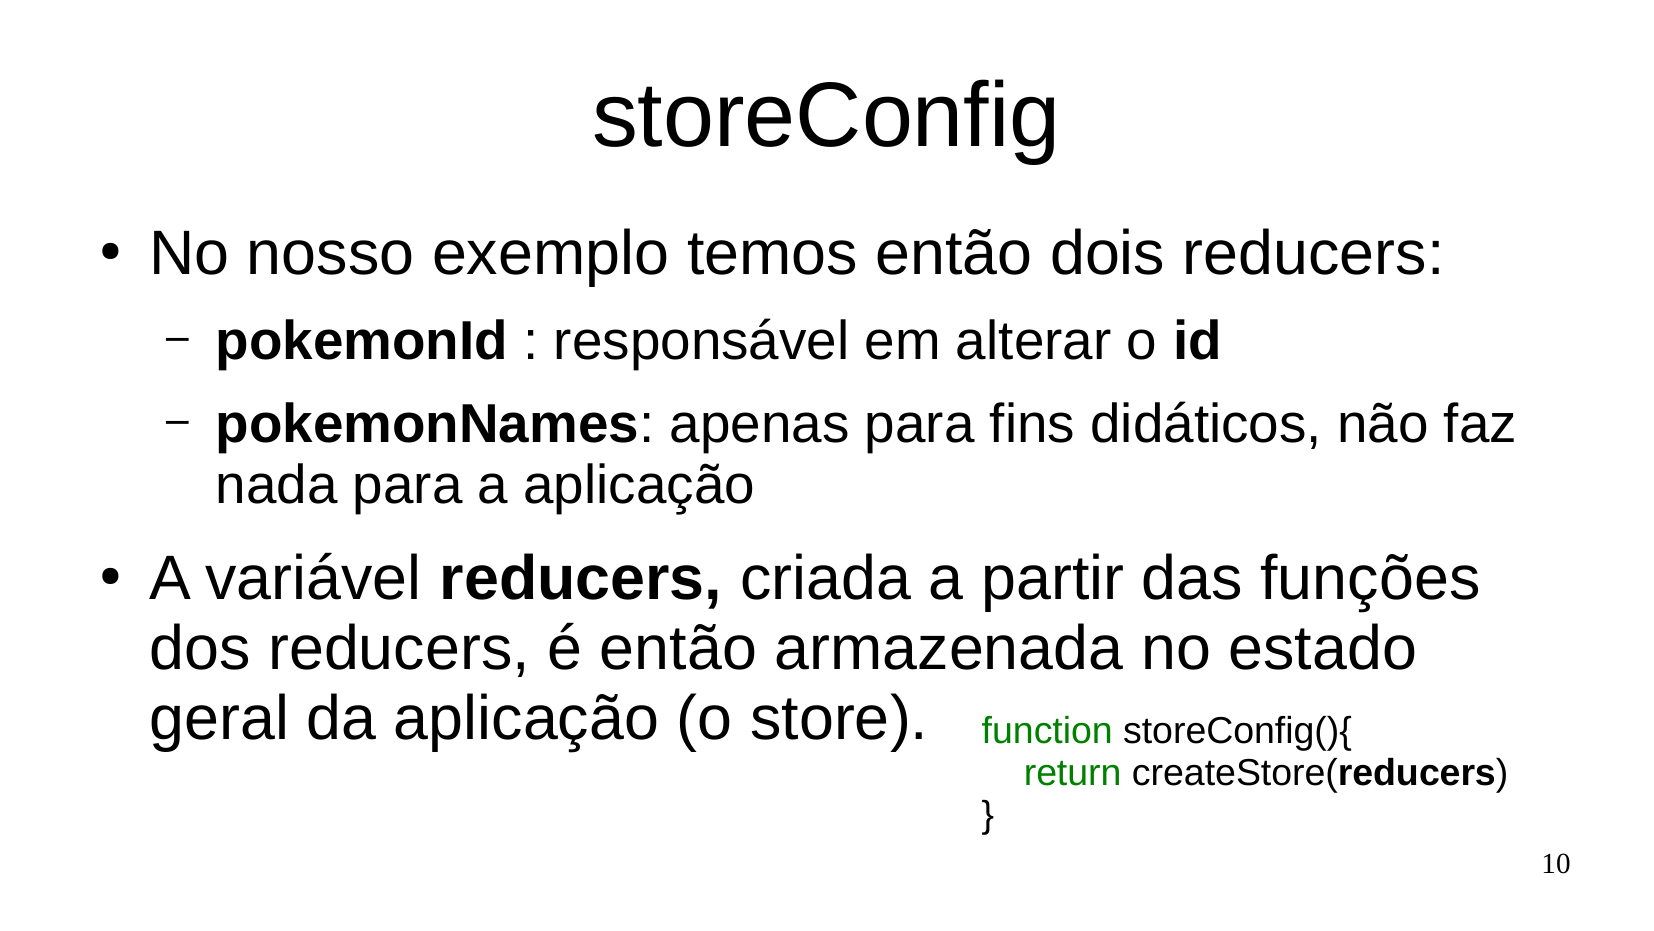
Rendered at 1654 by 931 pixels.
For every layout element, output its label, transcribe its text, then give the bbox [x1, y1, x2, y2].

list No nosso exemplo temos então dois reducers: pokemonId : responsável em alterar o id pokemonNames: apenas para fins didáticos, não faz nada para a aplicação A variável reducers, criada a partir das funções dos reducers, é então armazenada no estado geral da aplicação (o store). [82, 217, 1571, 758]
text_box function storeConfig(){ return createStore(reducers) } [966, 701, 1583, 885]
title storeConfig [82, 37, 1571, 193]
